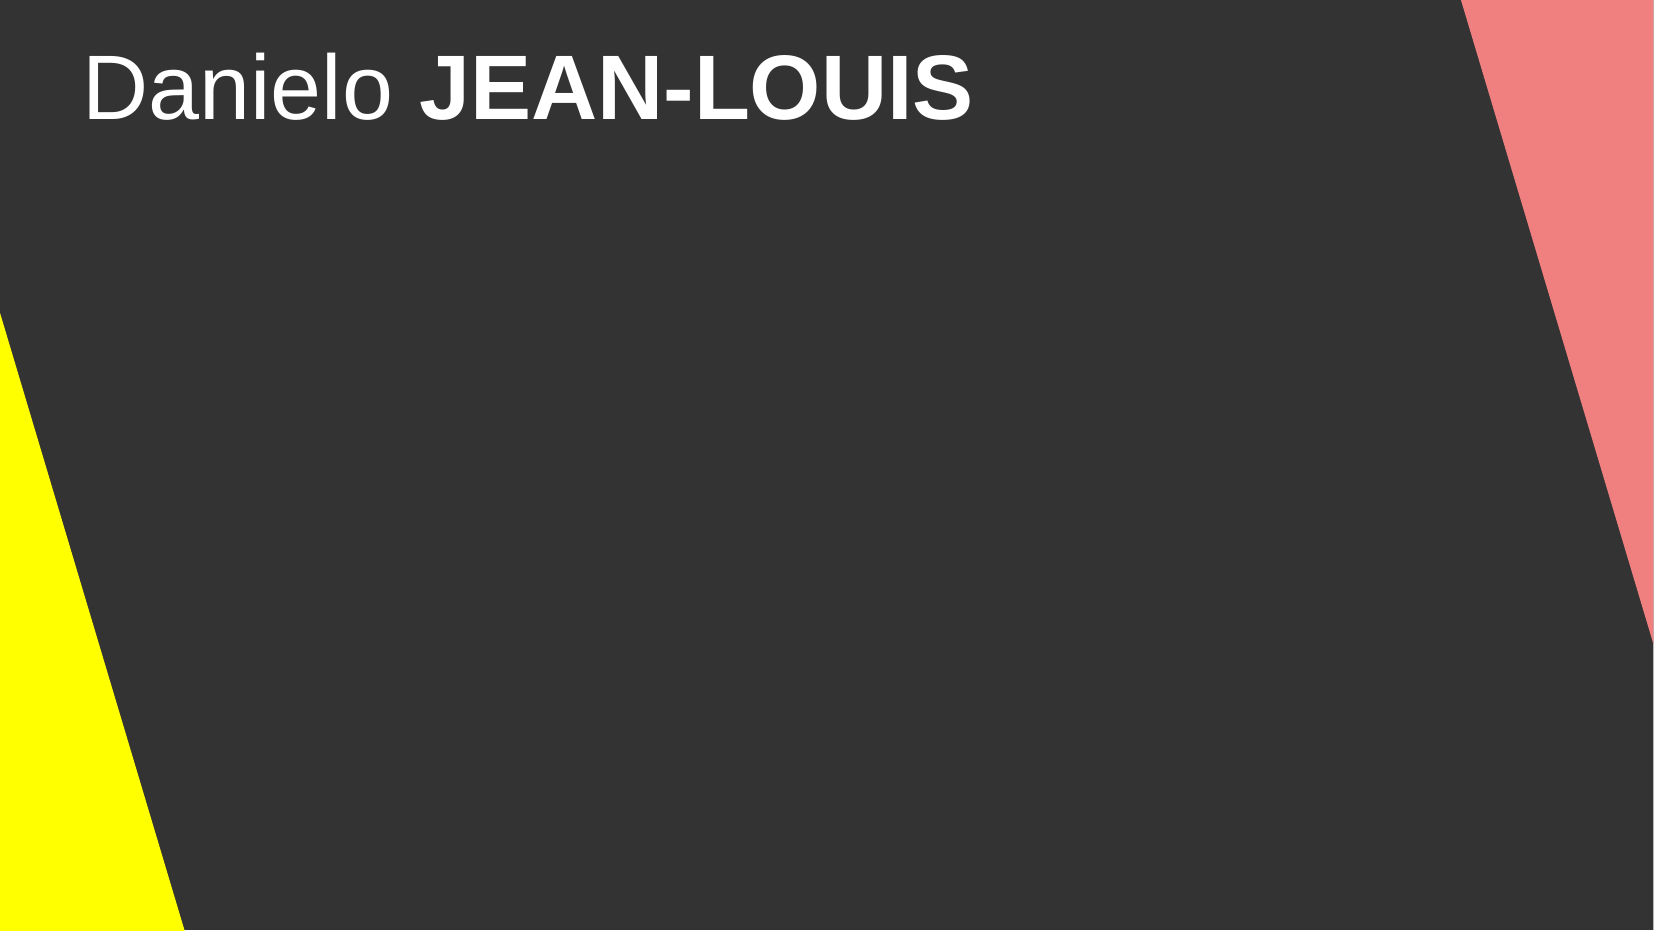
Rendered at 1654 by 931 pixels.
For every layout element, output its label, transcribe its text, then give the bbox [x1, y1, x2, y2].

subtitle Danielo JEAN-LOUIS [82, 36, 1571, 758]
text_box [0, 312, 185, 931]
text_box [1460, 0, 1654, 647]
